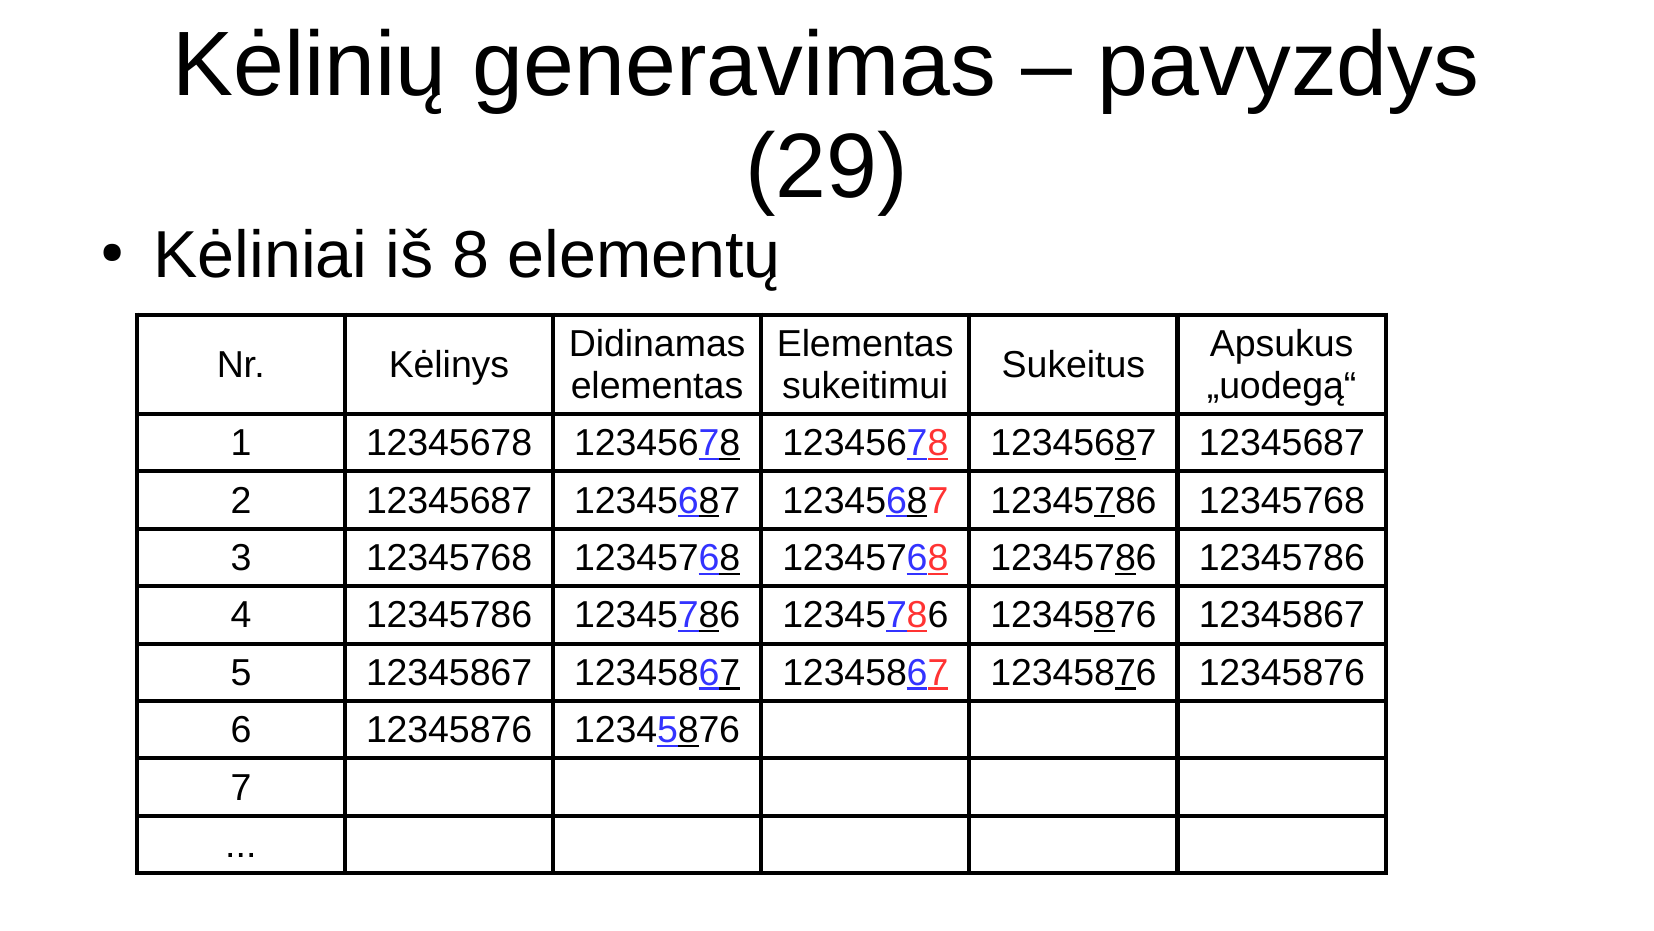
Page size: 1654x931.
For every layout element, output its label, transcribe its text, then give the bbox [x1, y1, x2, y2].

table_cell 2 [139, 473, 343, 527]
table_header Didinamas elementas [555, 317, 759, 412]
table_cell 1 [139, 416, 343, 469]
table_cell [555, 760, 759, 814]
table_cell 3 [139, 531, 343, 584]
table_cell [971, 760, 1175, 814]
table_cell [763, 818, 967, 871]
table_header Elementas sukeitimui [763, 317, 967, 412]
table_cell 12345786 [971, 473, 1175, 527]
table_cell 12345876 [971, 646, 1175, 699]
table_cell 12345867 [347, 646, 551, 699]
table_cell 12345786 [555, 588, 759, 642]
table_cell 12345687 [971, 416, 1175, 469]
table_cell [347, 760, 551, 814]
table_cell 12345687 [763, 473, 967, 527]
table_cell 12345768 [1180, 473, 1384, 527]
table_cell [555, 818, 759, 871]
table_cell 12345867 [555, 646, 759, 699]
table_cell 12345786 [763, 588, 967, 642]
table_cell [1180, 703, 1384, 756]
table_header Kėlinys [347, 317, 551, 412]
table_cell [1180, 818, 1384, 871]
table_cell 12345876 [347, 703, 551, 756]
table_cell 12345678 [347, 416, 551, 469]
table_cell [971, 703, 1175, 756]
table_cell 12345768 [347, 531, 551, 584]
table_cell 5 [139, 646, 343, 699]
table_cell [763, 760, 967, 814]
table_cell 12345786 [347, 588, 551, 642]
table_cell 6 [139, 703, 343, 756]
table_cell 12345687 [1180, 416, 1384, 469]
table_cell [763, 703, 967, 756]
table_cell [971, 818, 1175, 871]
table_cell 12345687 [347, 473, 551, 527]
table_cell 12345876 [971, 588, 1175, 642]
table_cell 12345876 [555, 703, 759, 756]
table_cell 12345867 [763, 646, 967, 699]
table_cell 12345876 [1180, 646, 1384, 699]
table_cell 12345678 [763, 416, 967, 469]
table_cell 12345768 [763, 531, 967, 584]
table_cell 12345786 [971, 531, 1175, 584]
table_header Sukeitus [971, 317, 1175, 412]
table_cell [1180, 760, 1384, 814]
table_header Nr. [139, 317, 343, 412]
list Kėliniai iš 8 elementų [82, 217, 1571, 757]
table_cell ... [139, 818, 343, 871]
title Kėlinių generavimas – pavyzdys (29) [82, 12, 1571, 217]
table_cell [347, 818, 551, 871]
table_cell 7 [139, 760, 343, 814]
table_cell 12345867 [1180, 588, 1384, 642]
table_cell 12345768 [555, 531, 759, 584]
table_header Apsukus „uodegą“ [1180, 317, 1384, 412]
table_cell 12345678 [555, 416, 759, 469]
table_cell 12345687 [555, 473, 759, 527]
table_cell 4 [139, 588, 343, 642]
table_cell 12345786 [1180, 531, 1384, 584]
